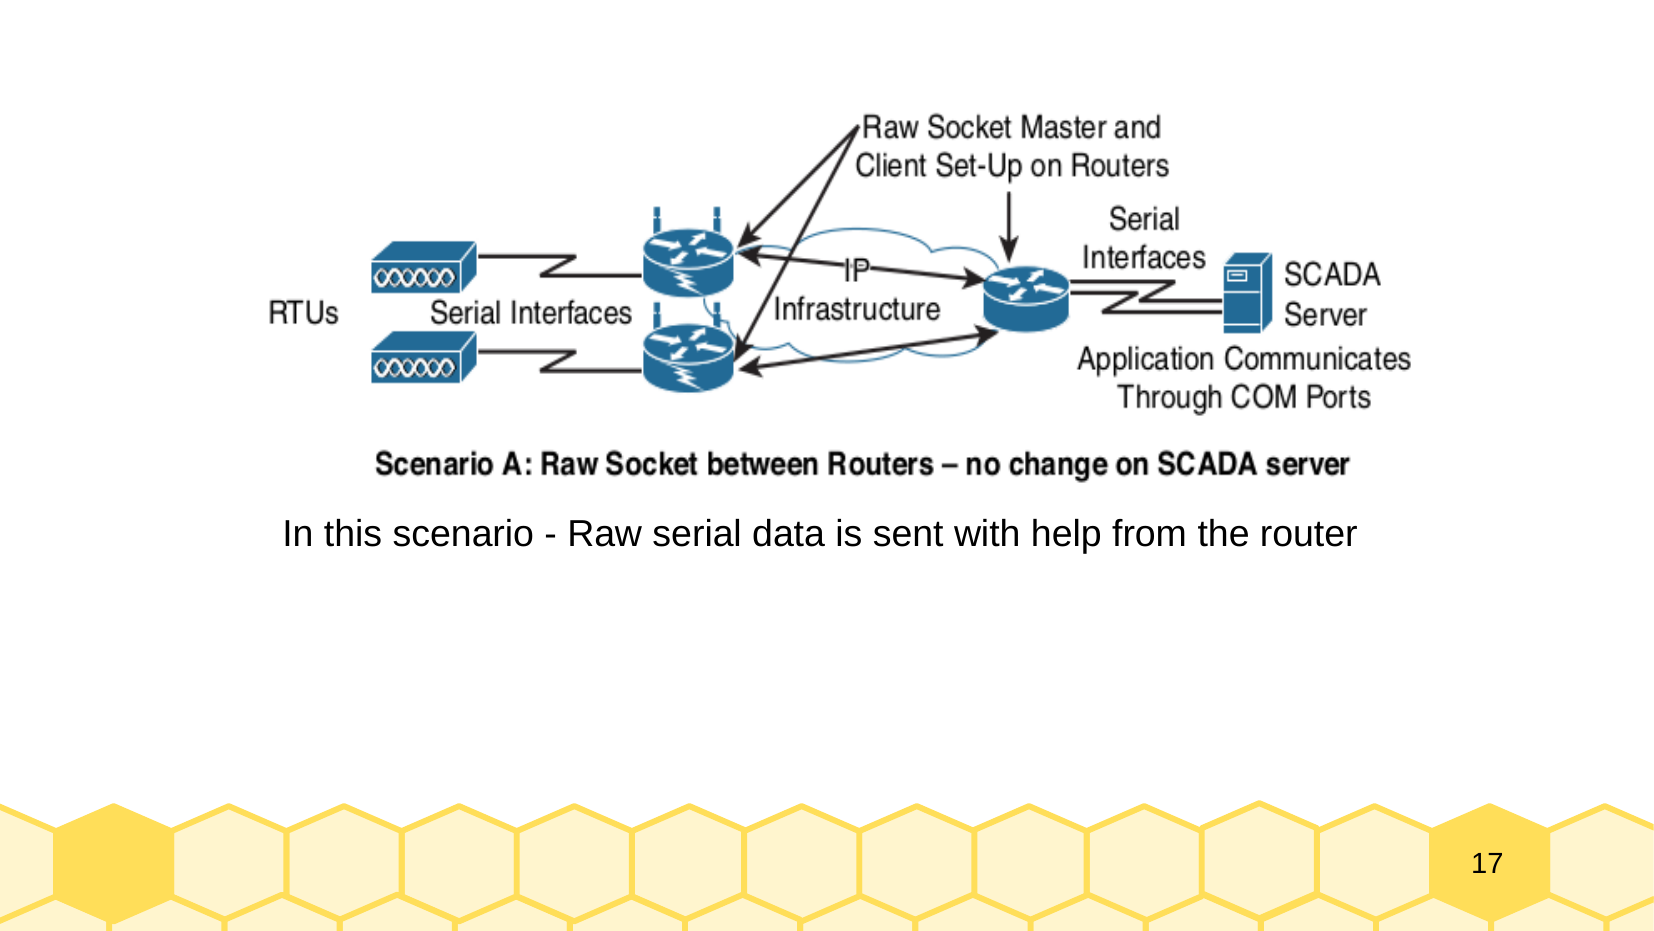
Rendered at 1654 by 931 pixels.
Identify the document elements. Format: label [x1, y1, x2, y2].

picture [215, 37, 1426, 526]
